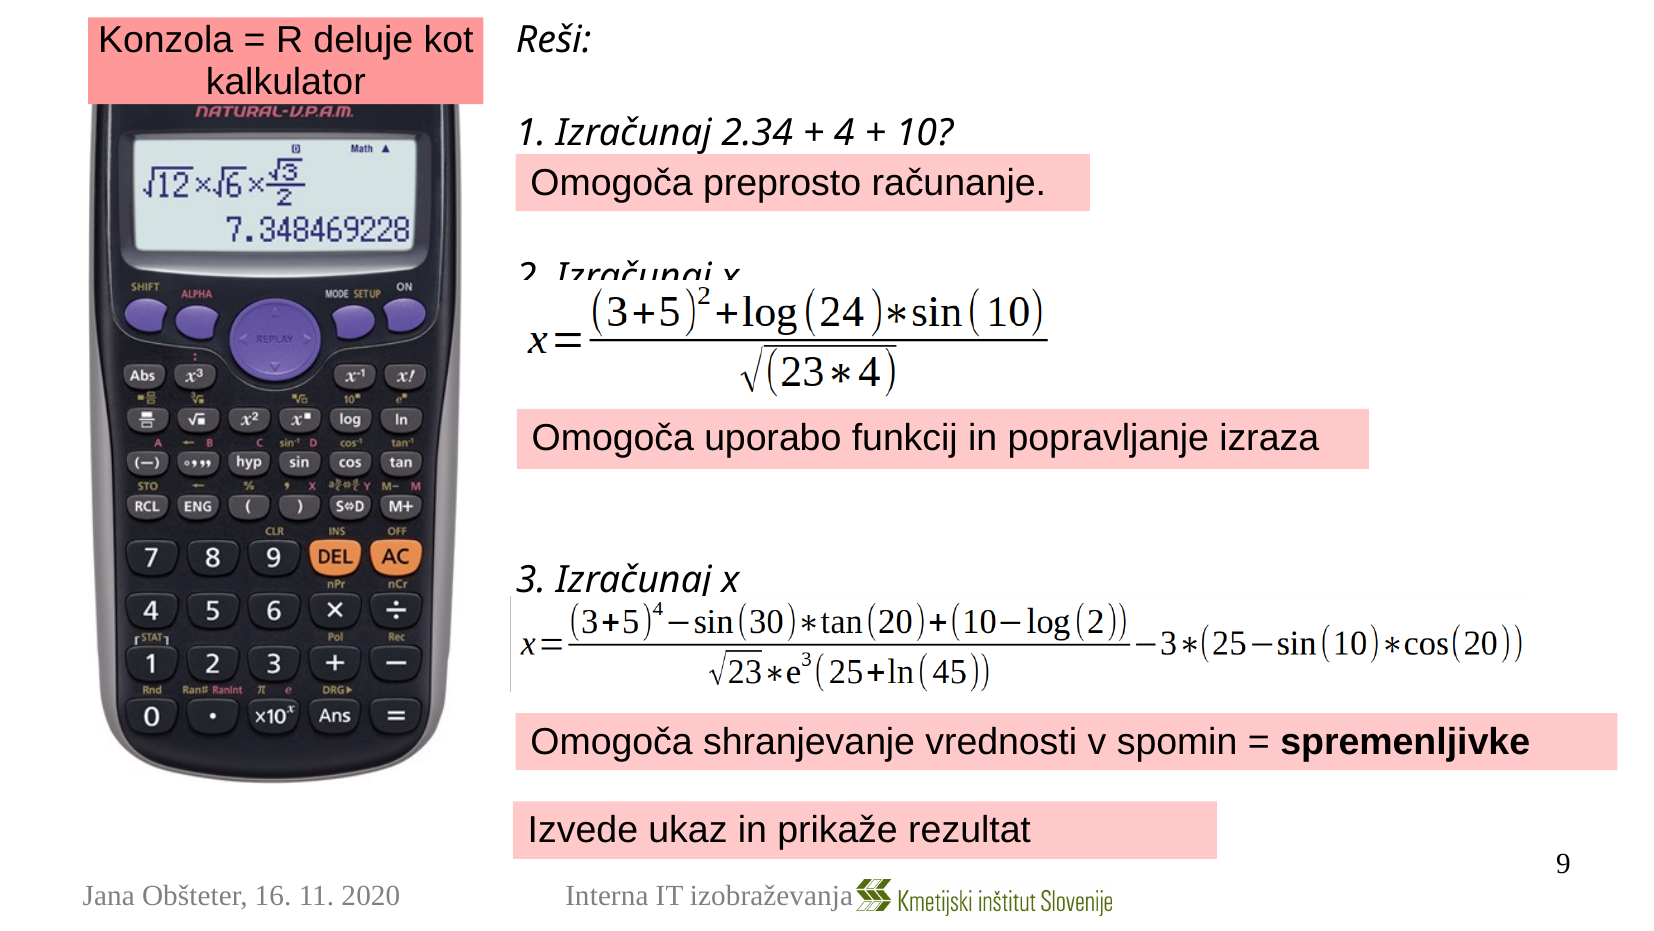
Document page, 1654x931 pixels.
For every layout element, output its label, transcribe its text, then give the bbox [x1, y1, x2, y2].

picture [516, 280, 1058, 398]
text_box Omogoča preprosto računanje. [515, 153, 1090, 212]
text_box Izvede ukaz in prikaže rezultat [512, 801, 1217, 859]
picture [856, 879, 1112, 916]
text_box Omogoča uporabo funkcij in popravljanje izraza [516, 408, 1369, 469]
text_box Omogoča shranjevanje vrednosti v spomin = spremenljivke [515, 713, 1618, 771]
picture [88, 105, 462, 784]
text_box Konzola = R deluje kot kalkulator [88, 17, 484, 105]
text_box Reši: 1. Izračunaj 2.34 + 4 + 10? 2. Izračunaj x. 3. Izračunaj x [501, 5, 1346, 609]
picture [510, 596, 1531, 692]
